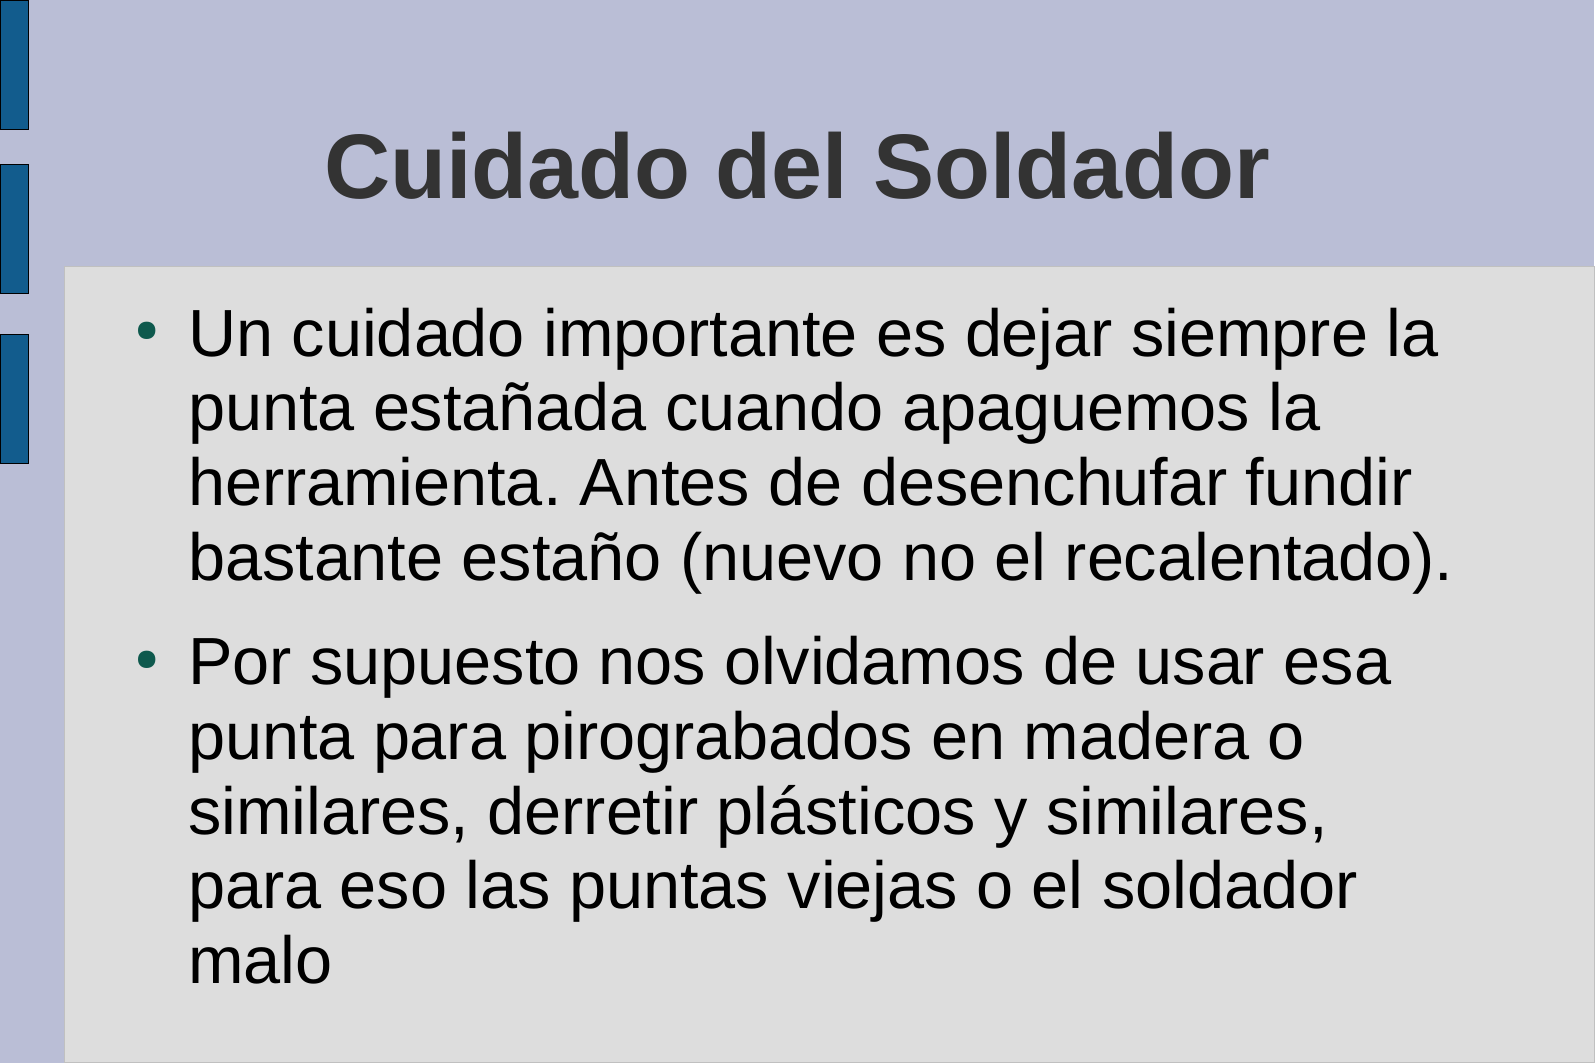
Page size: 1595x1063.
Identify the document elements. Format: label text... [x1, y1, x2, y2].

title Cuidado del Soldador [117, 85, 1479, 249]
list Un cuidado importante es dejar siempre la punta estañada cuando apaguemos la herramienta. Antes de desenchufar fundir bastante estaño (nuevo no el recalentado). Por supuesto nos olvidamos de usar esa punta para pirograbados en madera o similares, derretir plásticos y similares, para eso las puntas viejas o el soldador malo [117, 295, 1479, 1063]
